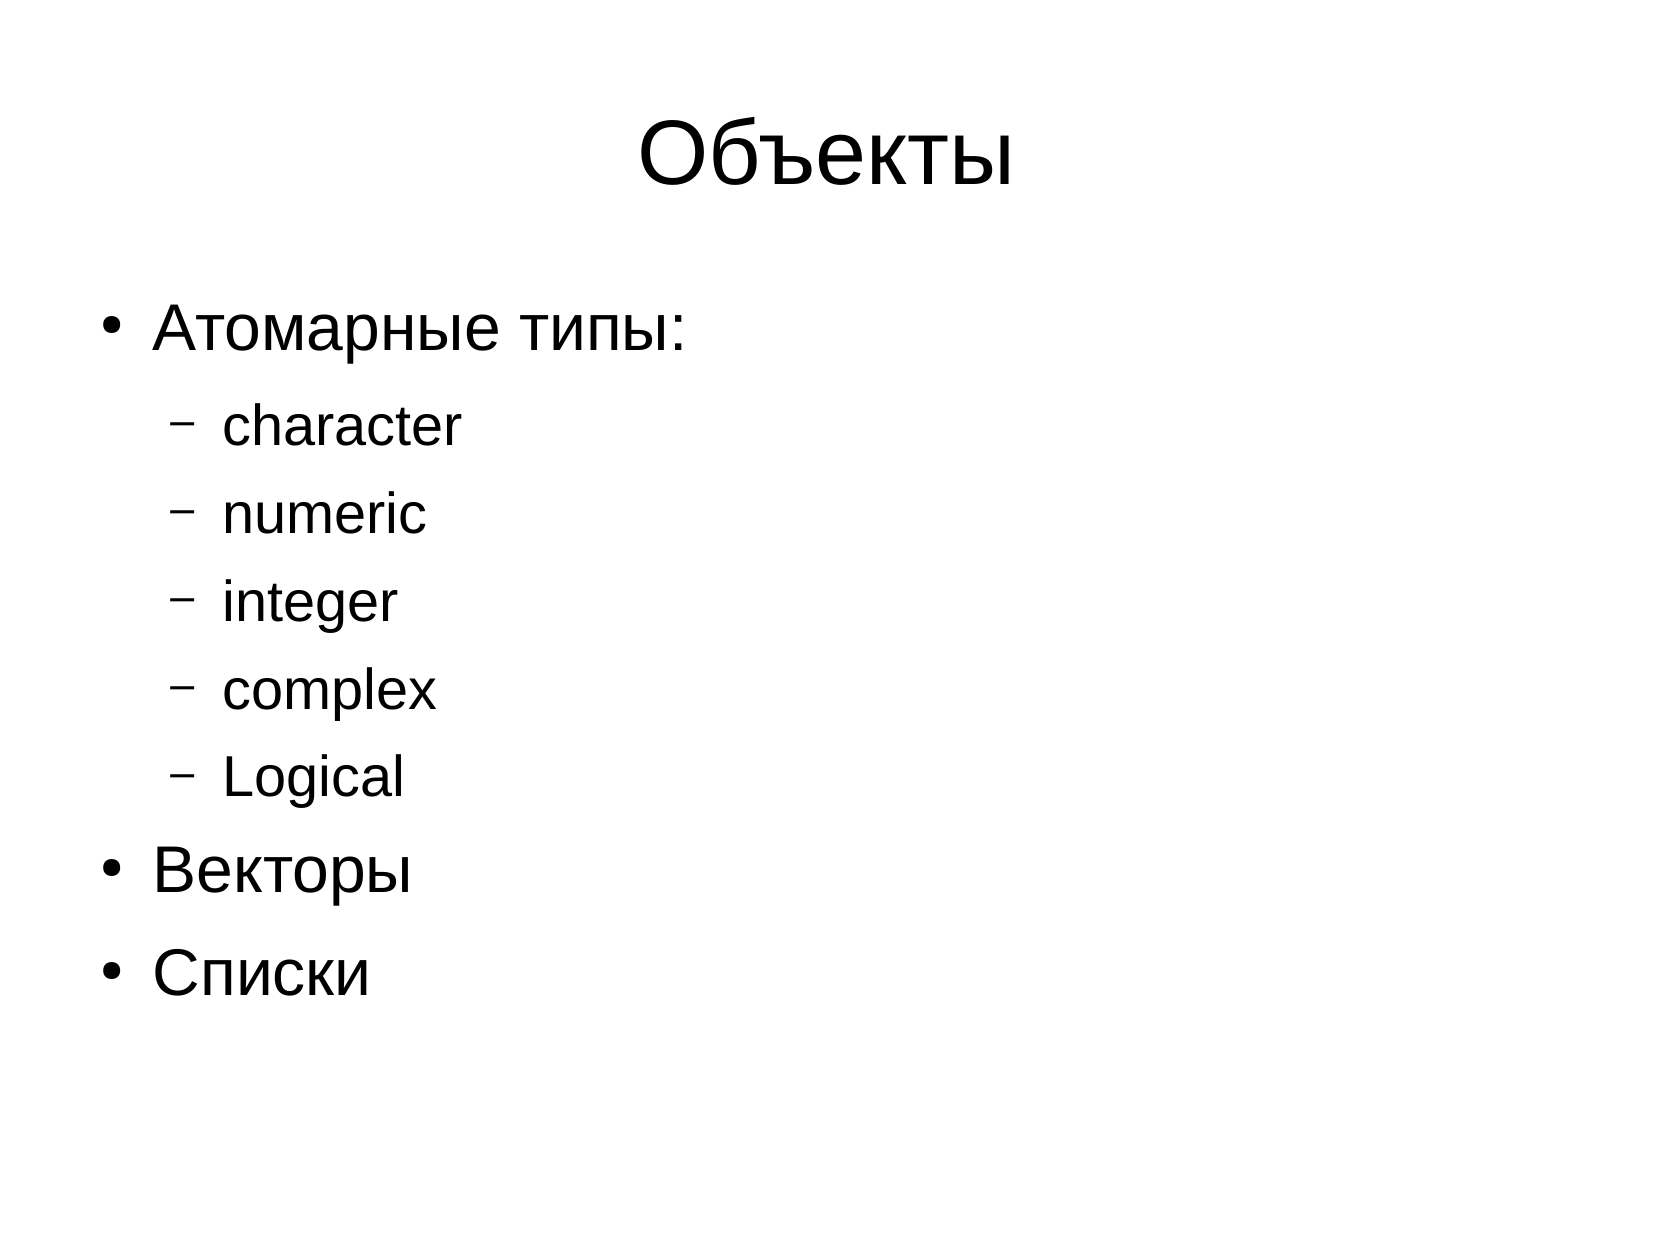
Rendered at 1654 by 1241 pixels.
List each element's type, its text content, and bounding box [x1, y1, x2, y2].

title Объекты [82, 49, 1571, 257]
list Атомарные типы: character numeric integer complex Logical Векторы Списки [82, 290, 1538, 1010]
